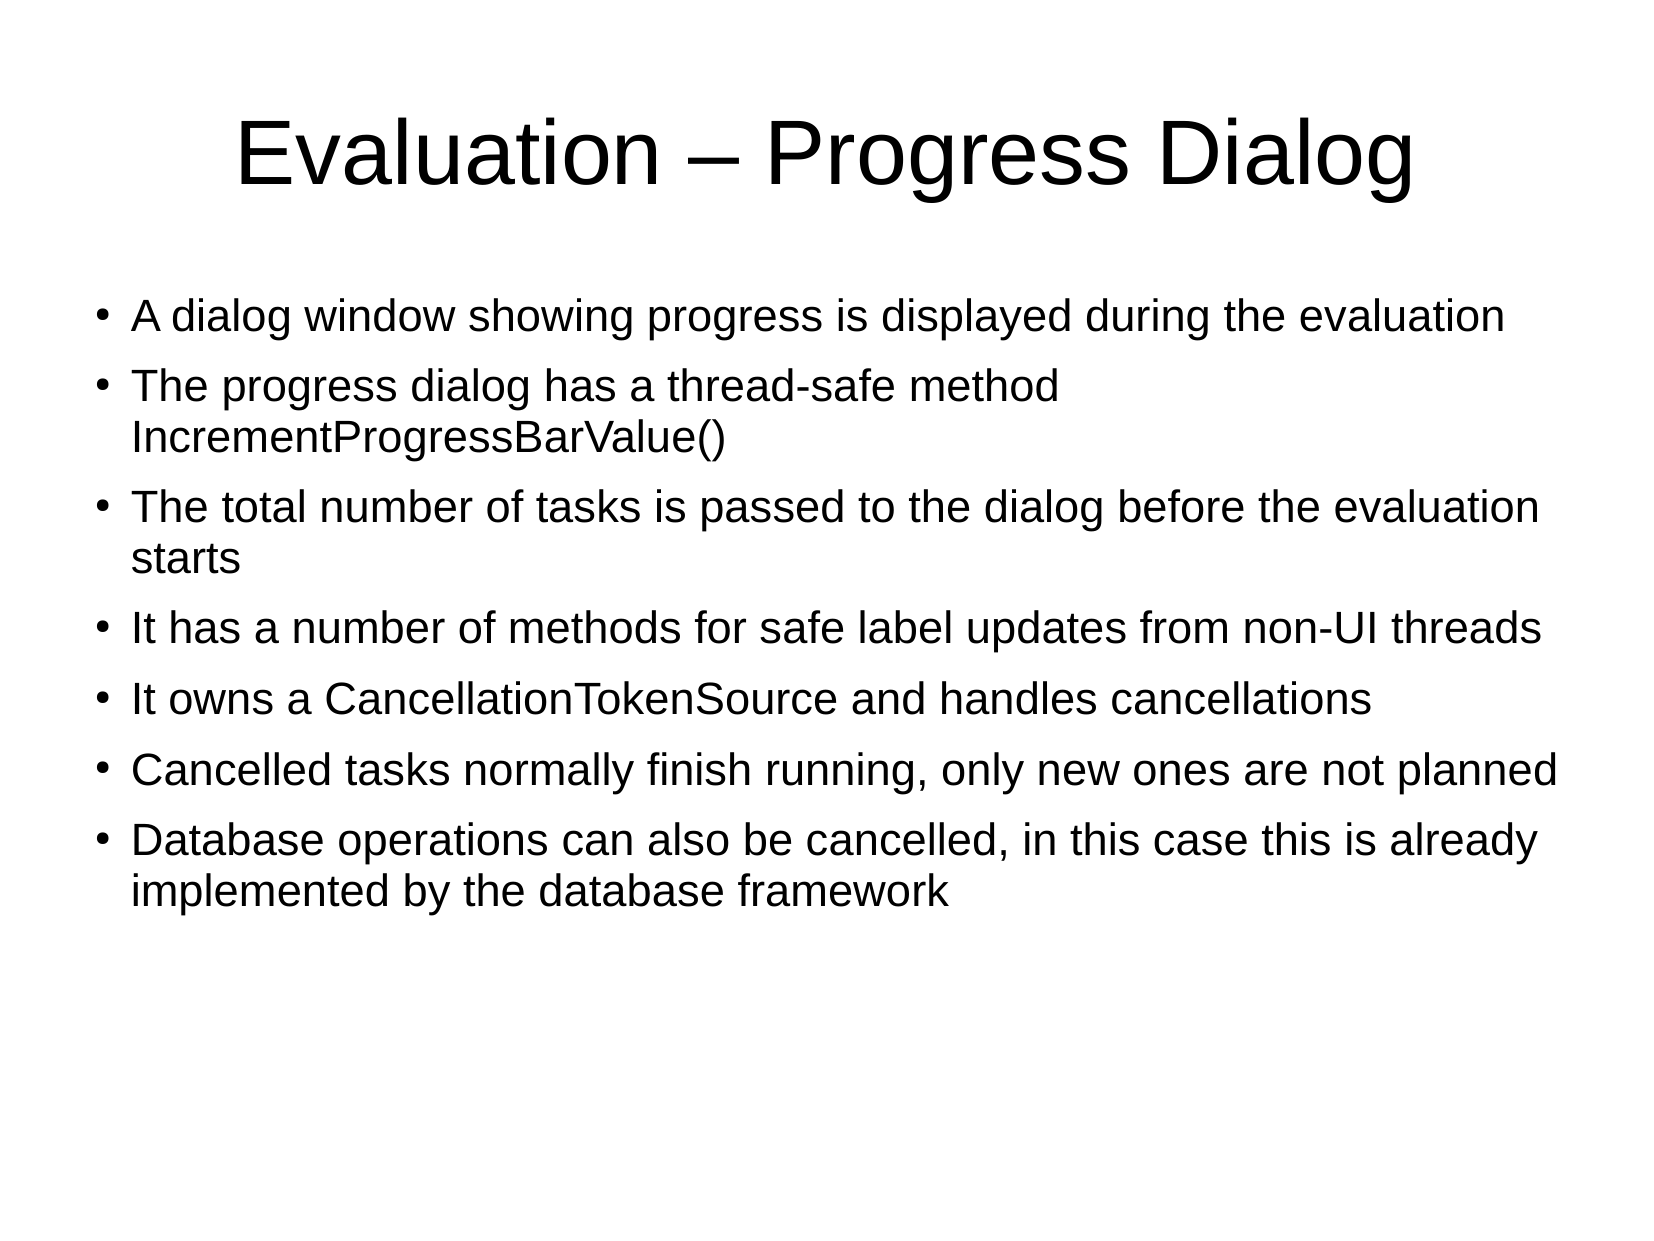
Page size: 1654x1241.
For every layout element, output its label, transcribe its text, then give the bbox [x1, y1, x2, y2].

list A dialog window showing progress is displayed during the evaluation The progress dialog has a thread-safe method IncrementProgressBarValue() The total number of tasks is passed to the dialog before the evaluation starts It has a number of methods for safe label updates from non-UI threads It owns a CancellationTokenSource and handles cancellations Cancelled tasks normally finish running, only new ones are not planned Database operations can also be cancelled, in this case this is already implemented by the database framework [82, 290, 1571, 1010]
title Evaluation – Progress Dialog [82, 49, 1571, 257]
